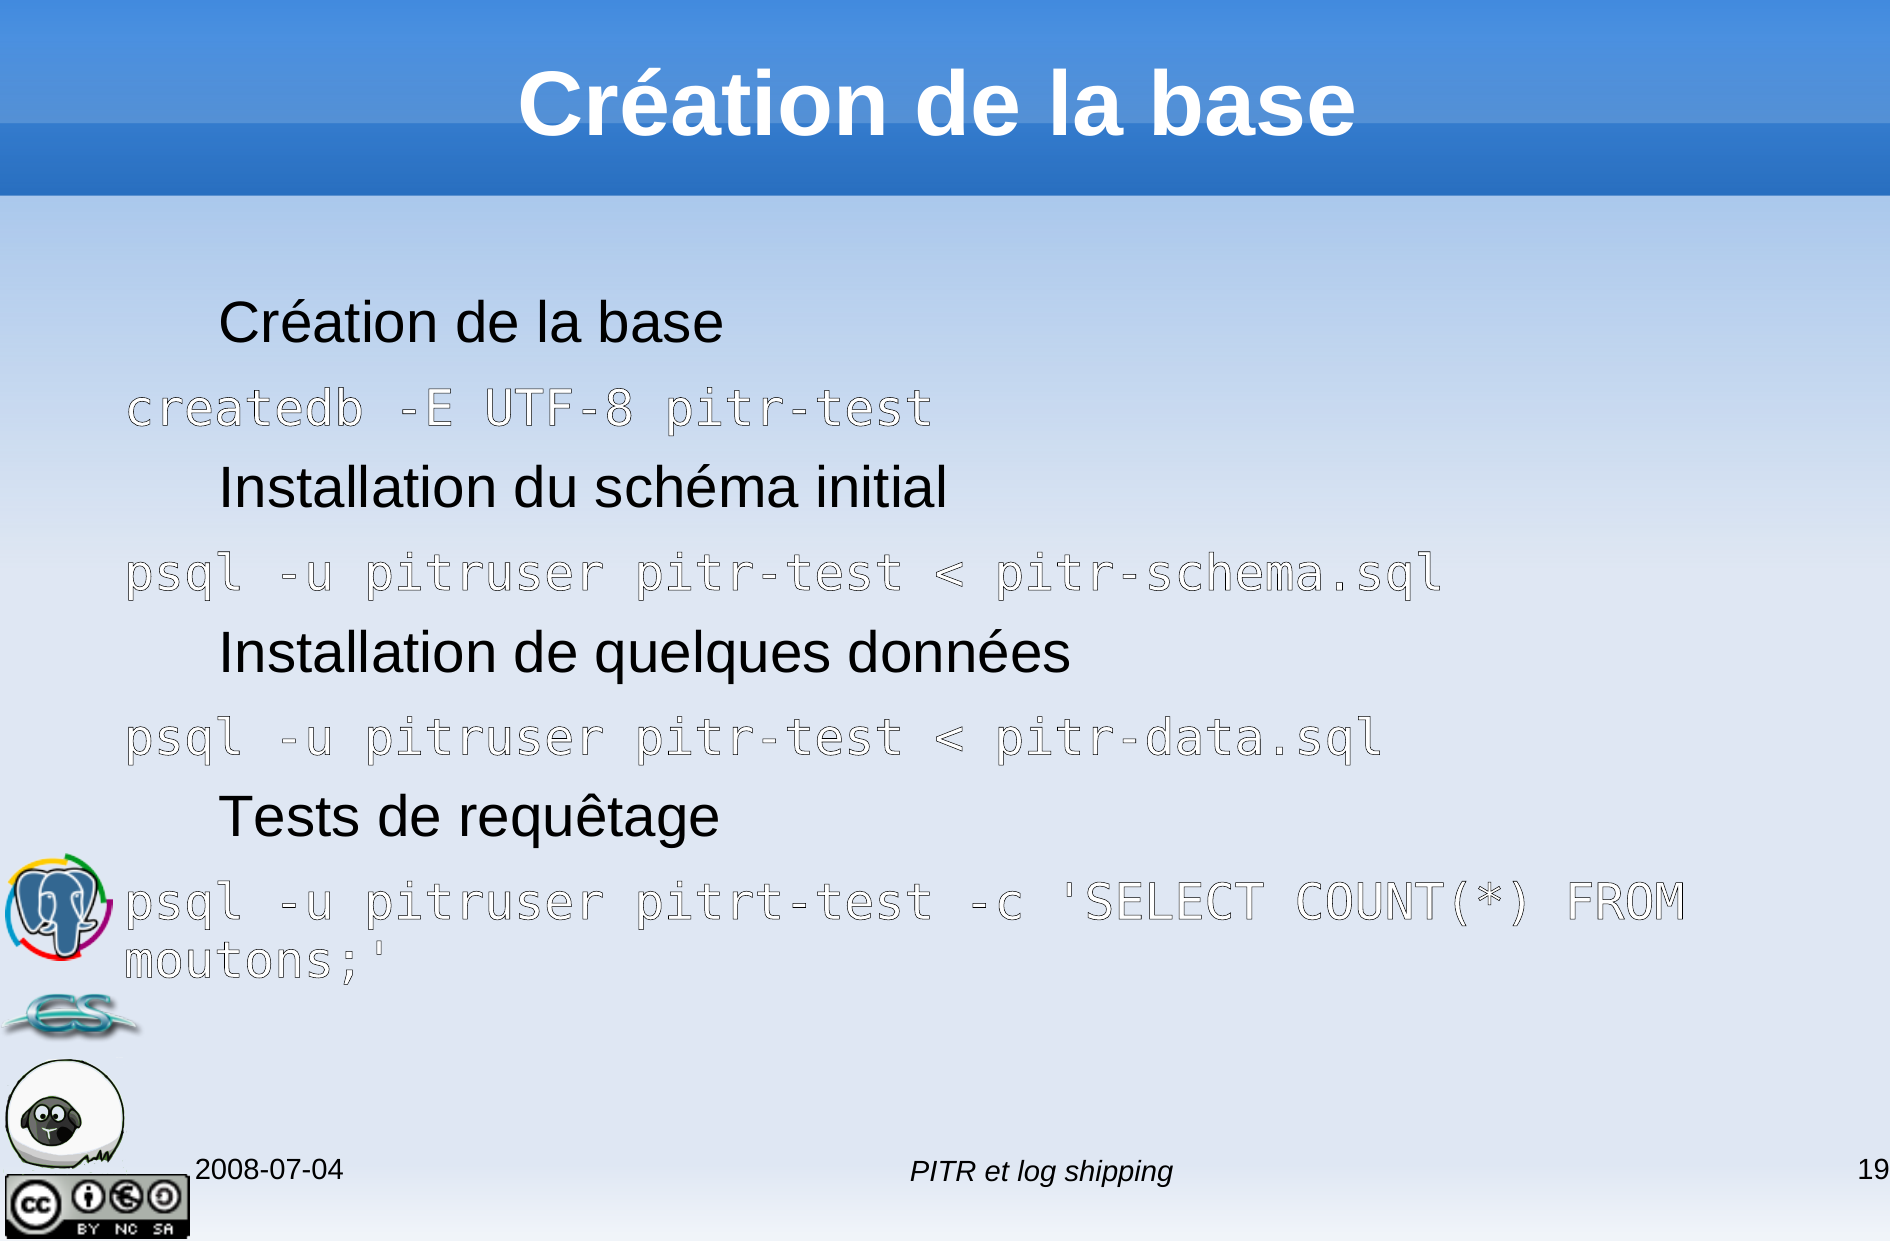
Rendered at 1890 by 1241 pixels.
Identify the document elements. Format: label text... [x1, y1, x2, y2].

picture [0, 0, 1890, 1241]
list Création de la base createdb -E UTF-8 pitr-test Installation du schéma initial psql -u pitruser pitr-test < pitr-schema.sql Installation de quelques données psql -u pitruser pitr-test < pitr-data.sql Tests de requêtage psql -u pitruser pitrt-test -c 'SELECT COUNT(*) FROM moutons;' [124, 290, 1825, 1109]
title Création de la base [87, 0, 1789, 208]
